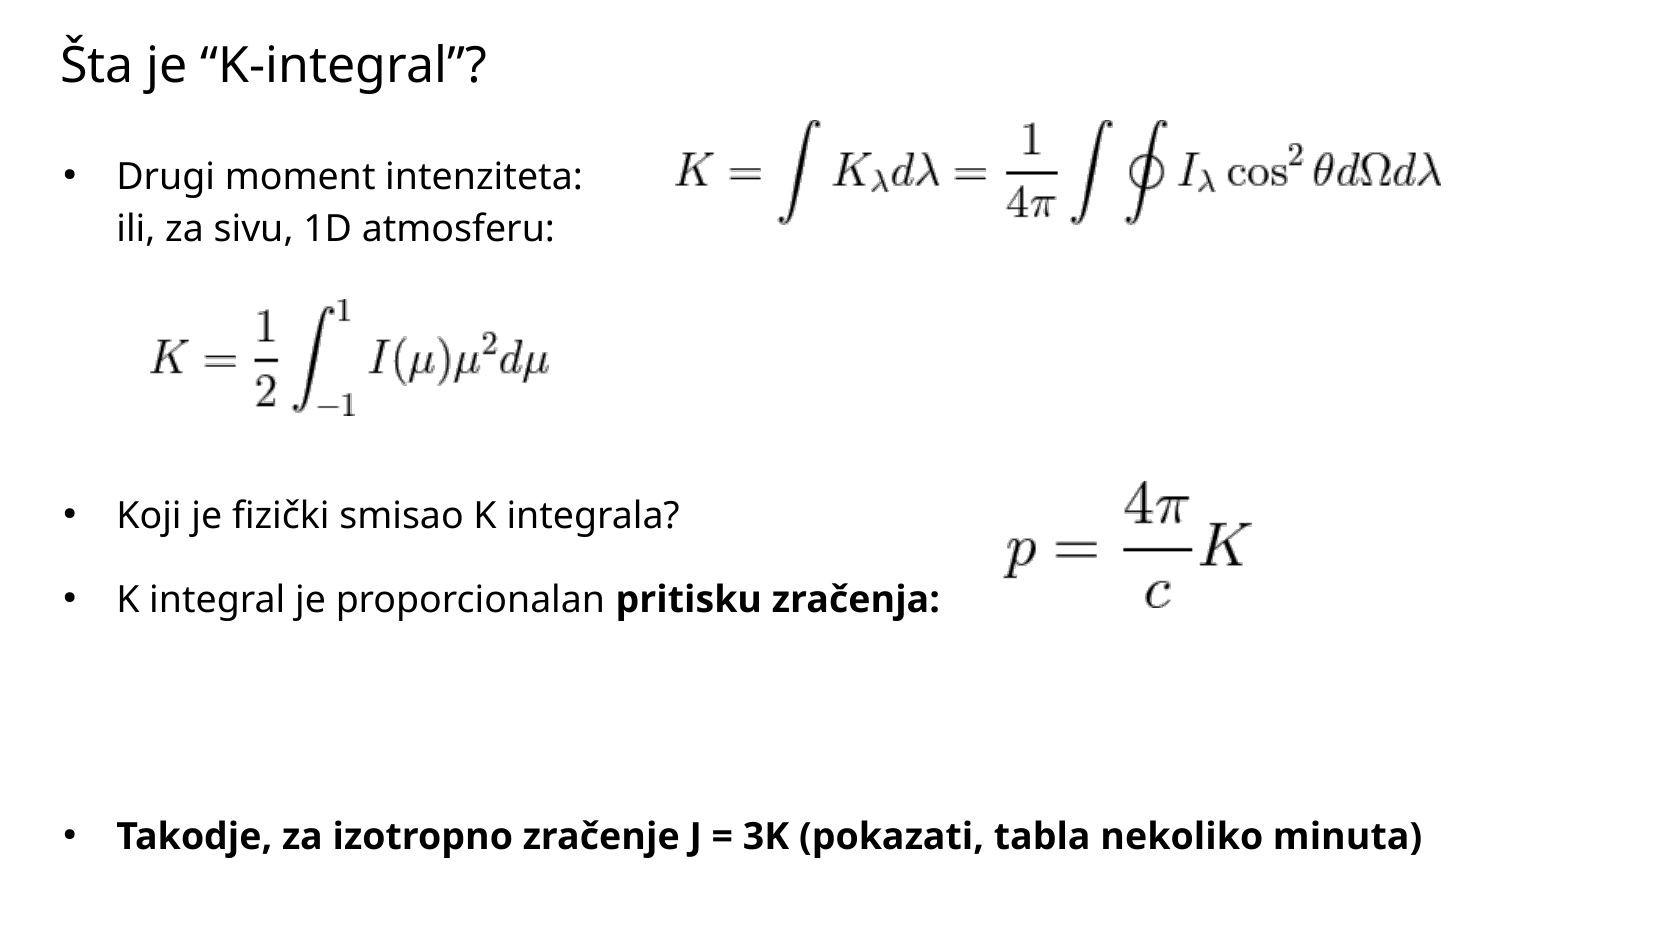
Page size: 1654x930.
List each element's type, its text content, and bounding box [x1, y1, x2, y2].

picture [675, 120, 1441, 226]
list Drugi moment intenziteta: ili, za sivu, 1D atmosferu: Koji je fizički smisao K integrala? K integral je proporcionalan pritisku zračenja: Takodje, za izotropno zračenje J = 3K (pokazati, tabla nekoliko minuta) [45, 149, 1635, 880]
picture [150, 299, 549, 416]
picture [1003, 481, 1252, 608]
title Šta je “K-integral”? [59, 13, 1648, 113]
